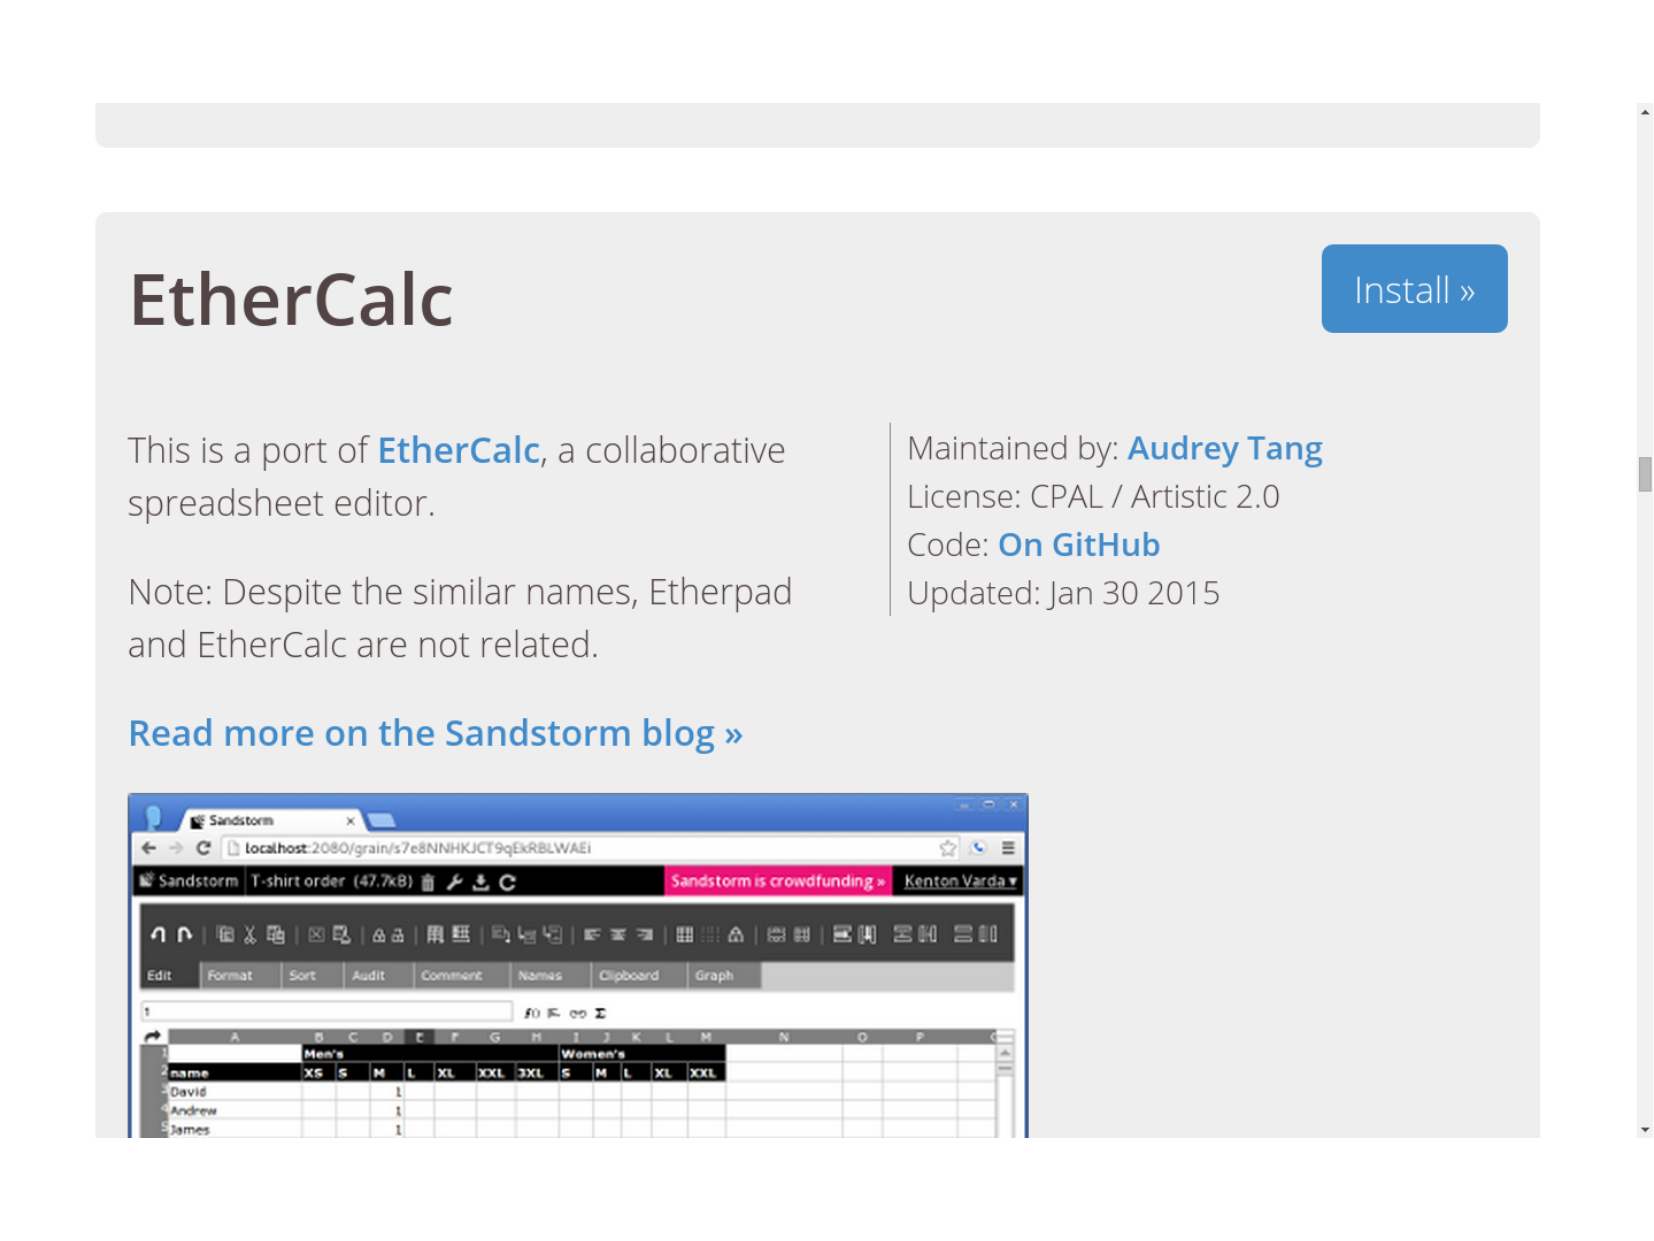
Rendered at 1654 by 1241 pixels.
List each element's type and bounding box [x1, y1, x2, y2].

picture [0, 103, 1654, 1138]
